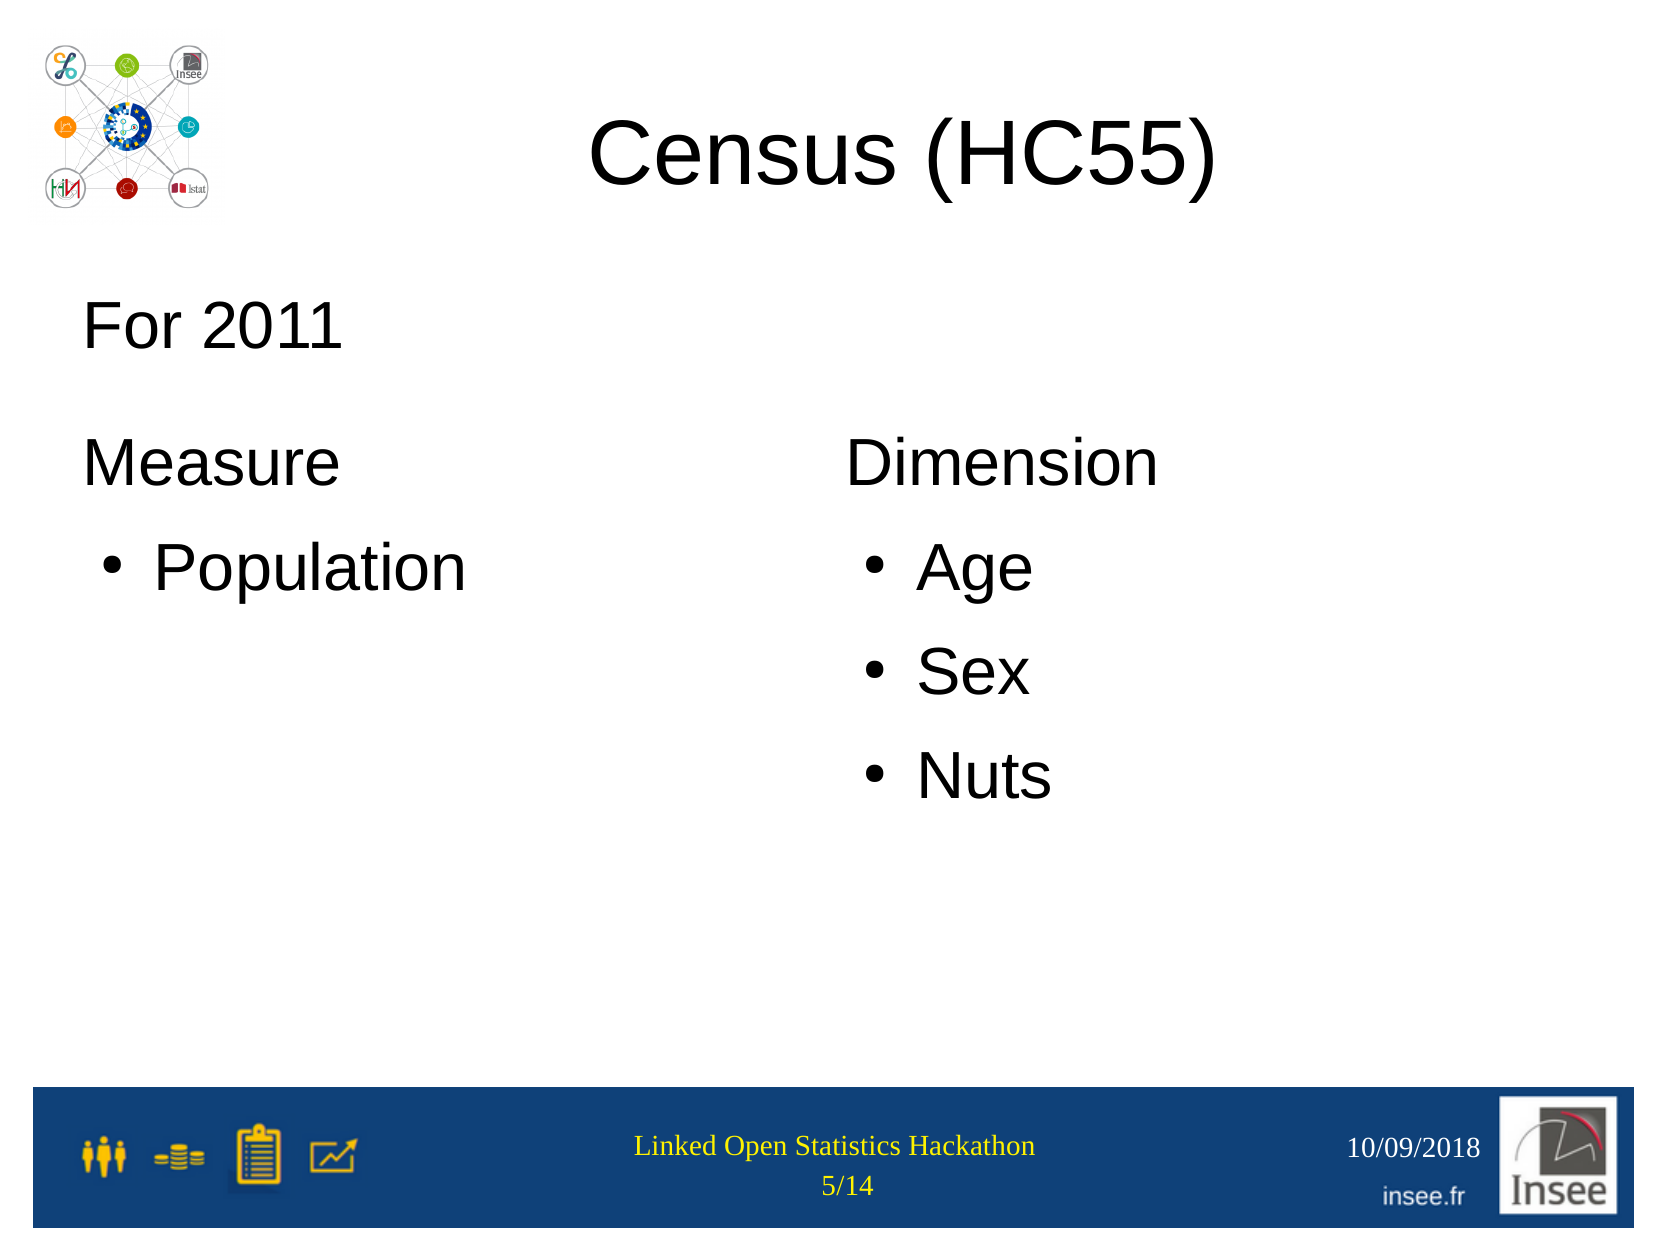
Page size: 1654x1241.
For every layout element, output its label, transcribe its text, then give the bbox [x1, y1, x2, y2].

list Dimension Age Sex Nuts [845, 425, 1572, 1012]
list Measure Population [82, 425, 809, 1012]
picture [28, 28, 225, 225]
list For 2011 [82, 287, 1571, 402]
picture [33, 1087, 1634, 1228]
title Census (HC55) [236, 49, 1571, 257]
